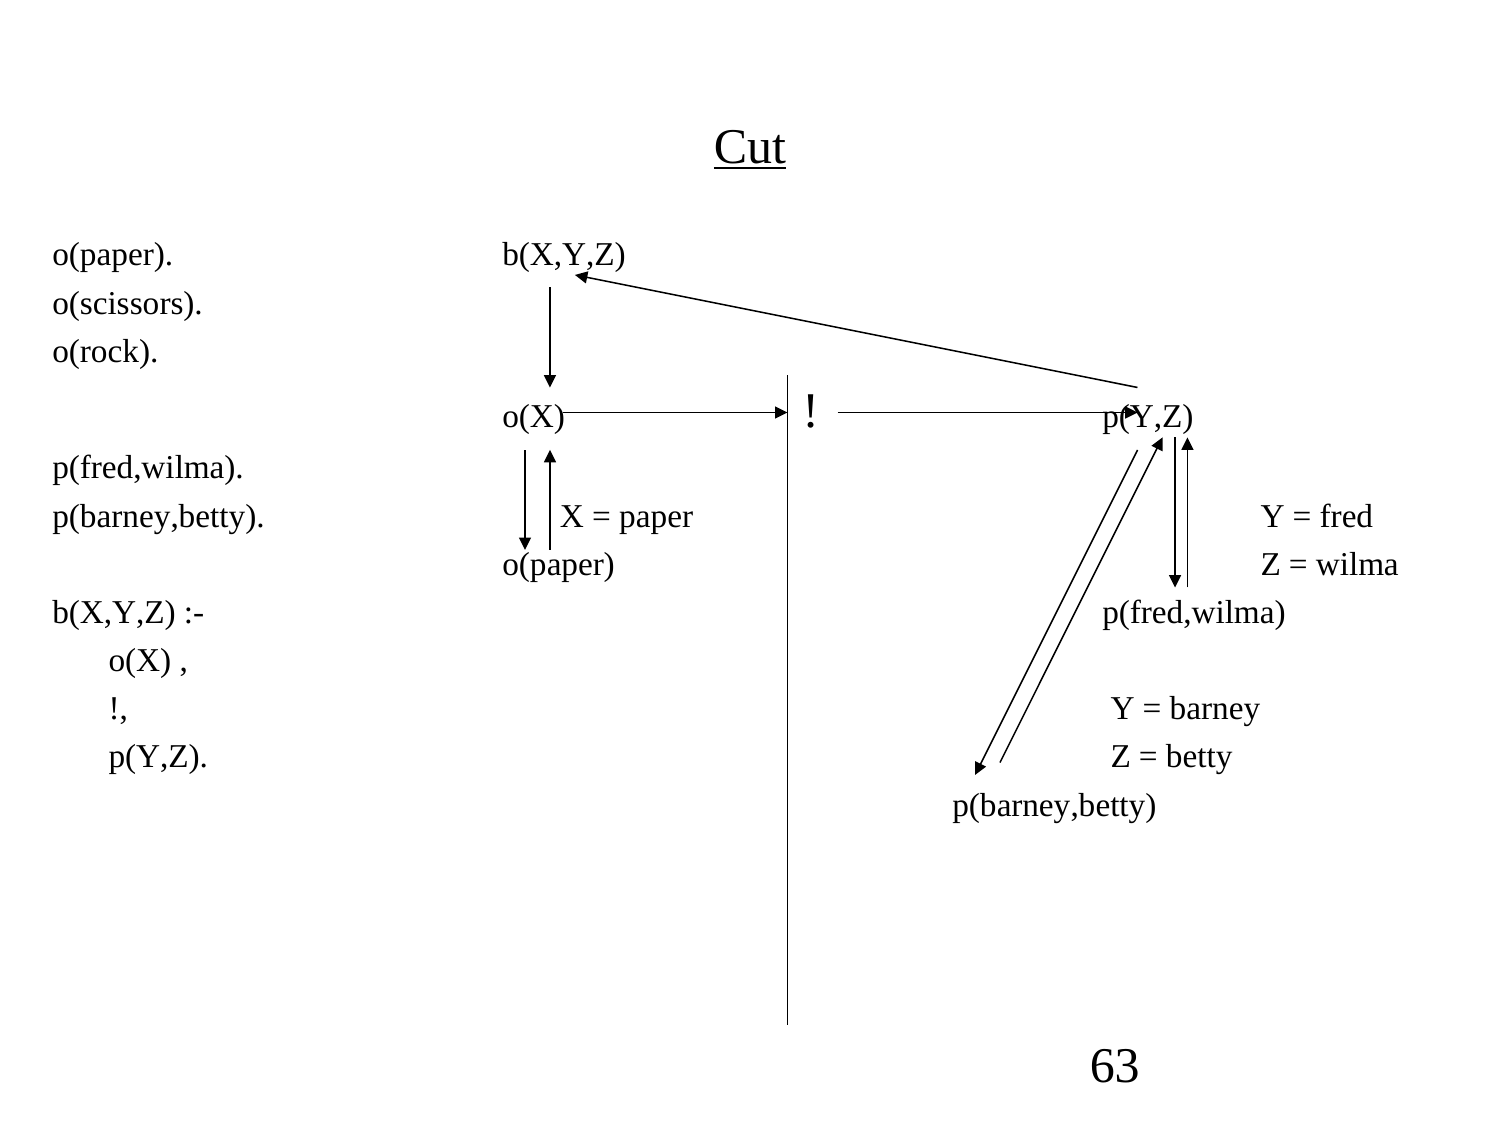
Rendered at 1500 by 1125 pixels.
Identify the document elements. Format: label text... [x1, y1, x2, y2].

title Cut [112, 49, 1388, 224]
list o(paper). b(X,Y,Z) o(scissors). o(rock). o(X) ! p(Y,Z) p(fred,wilma). p(barney,betty). X = paper Y = fred o(paper) Z = wilma b(X,Y,Z) :- p(fred,wilma) o(X) , !, Y = barney p(Y,Z). Z = betty p(barney,betty) [37, 224, 1463, 1063]
